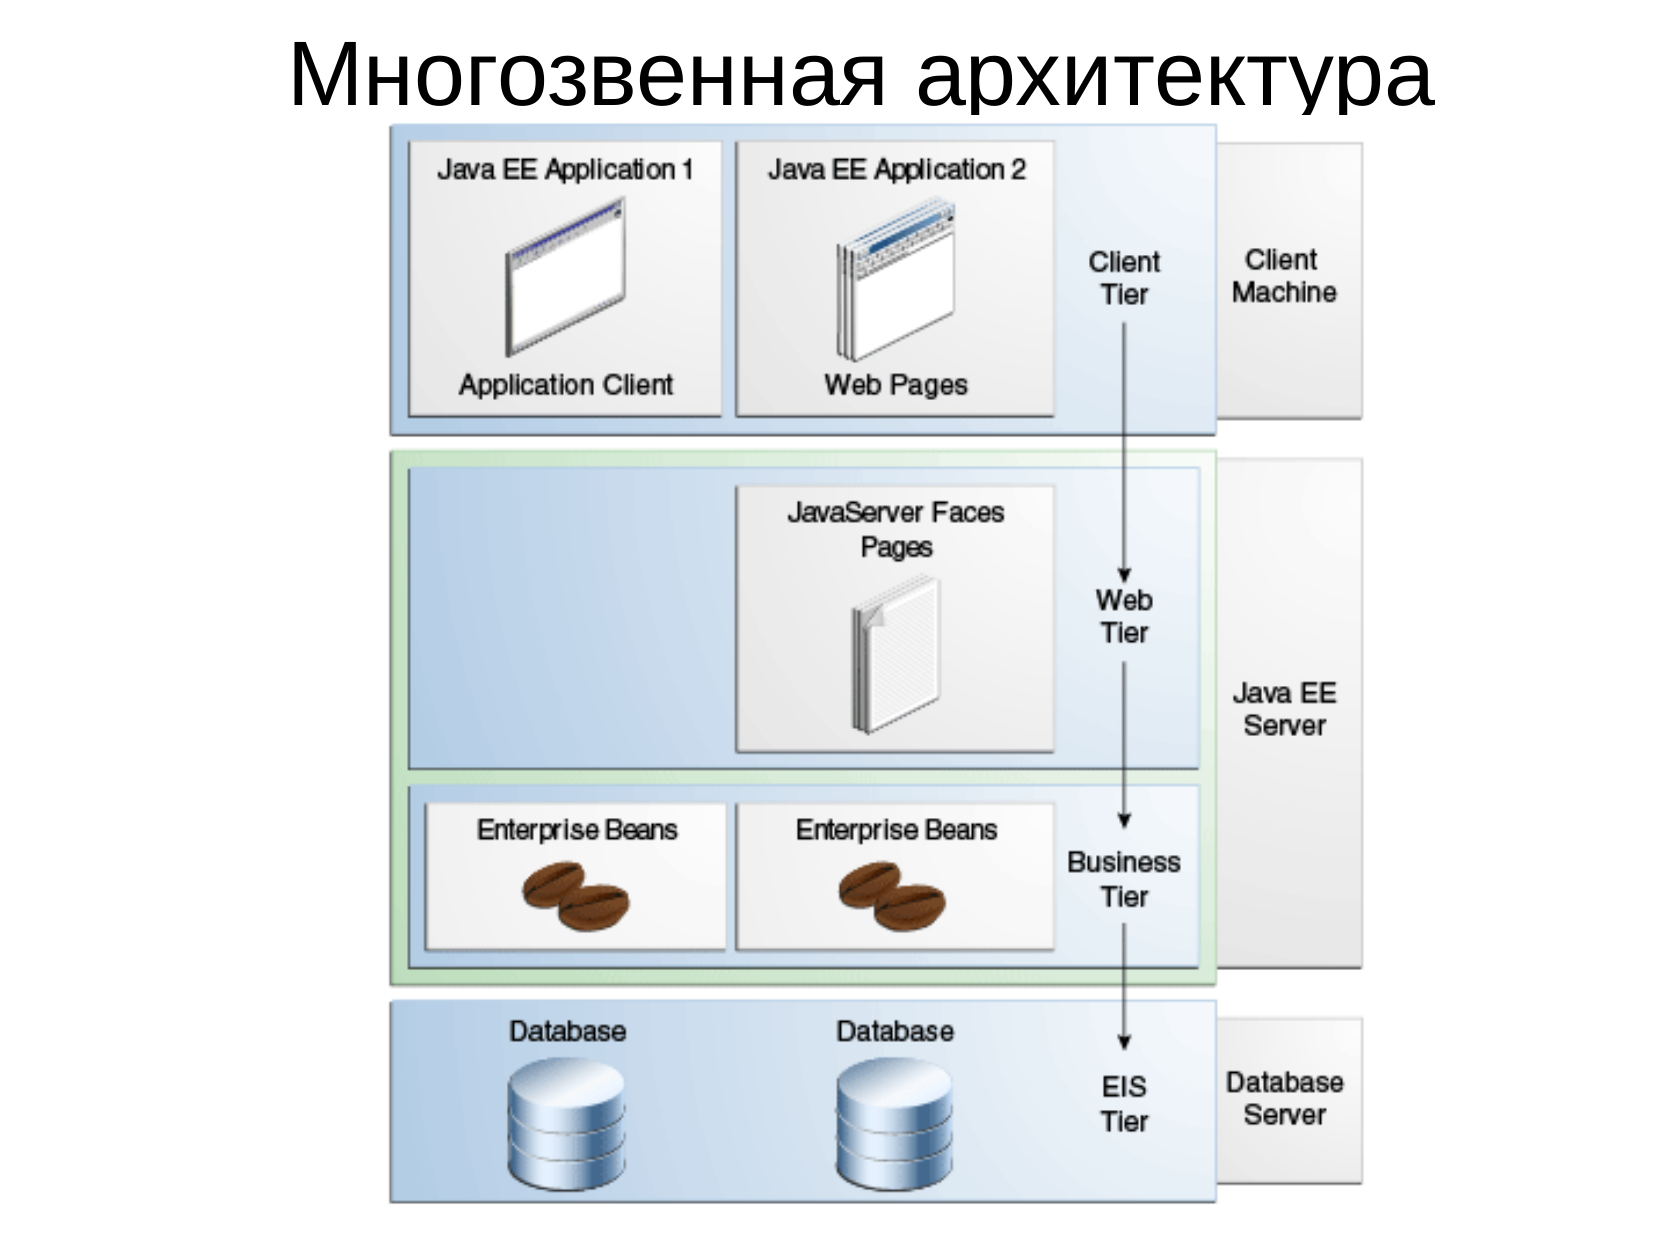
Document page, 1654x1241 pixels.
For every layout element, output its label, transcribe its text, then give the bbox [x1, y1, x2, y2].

picture [383, 115, 1371, 1211]
title Многозвенная архитектура [118, 0, 1607, 178]
